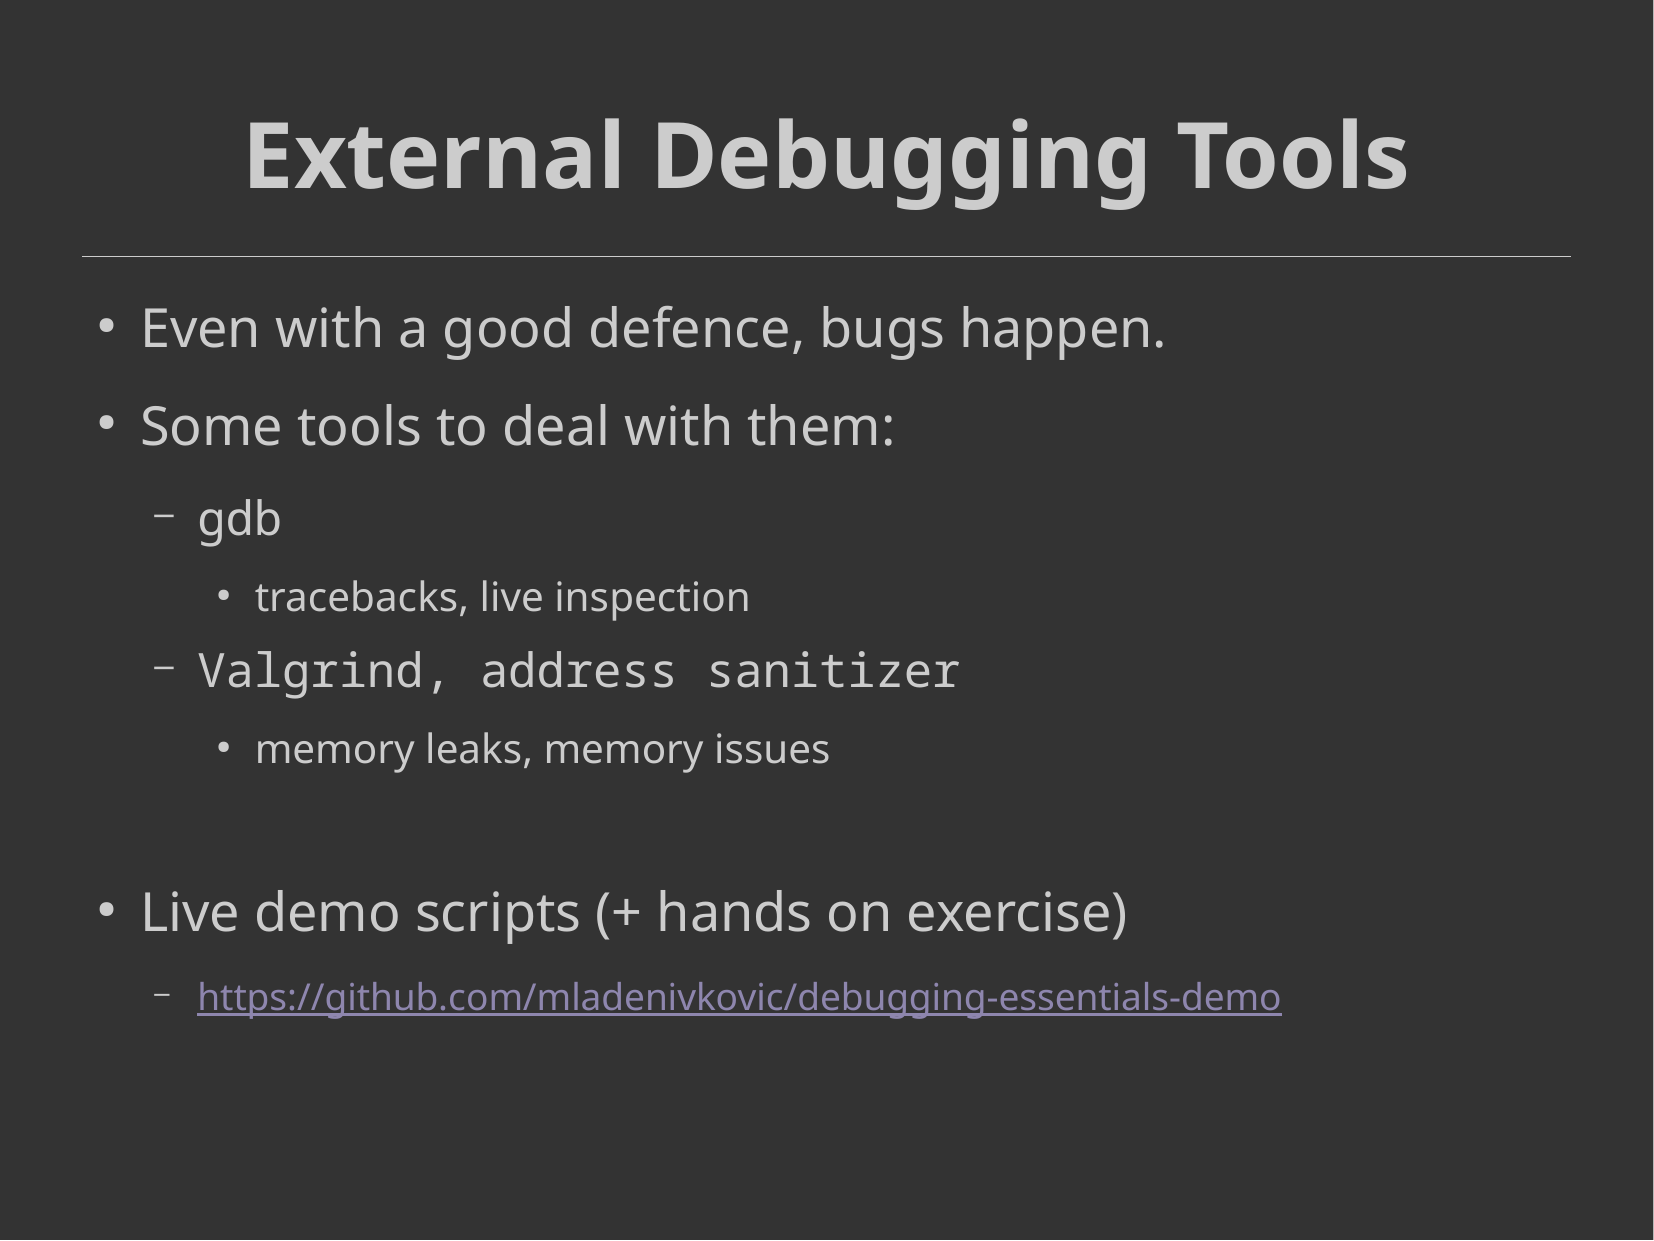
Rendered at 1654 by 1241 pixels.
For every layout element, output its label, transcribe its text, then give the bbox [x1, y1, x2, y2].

title External Debugging Tools [82, 49, 1571, 257]
list Even with a good defence, bugs happen. Some tools to deal with them: gdb tracebacks, live inspection Valgrind, address sanitizer memory leaks, memory issues Live demo scripts (+ hands on exercise) https://github.com/mladenivkovic/debugging-essentials-demo [82, 290, 1571, 1023]
